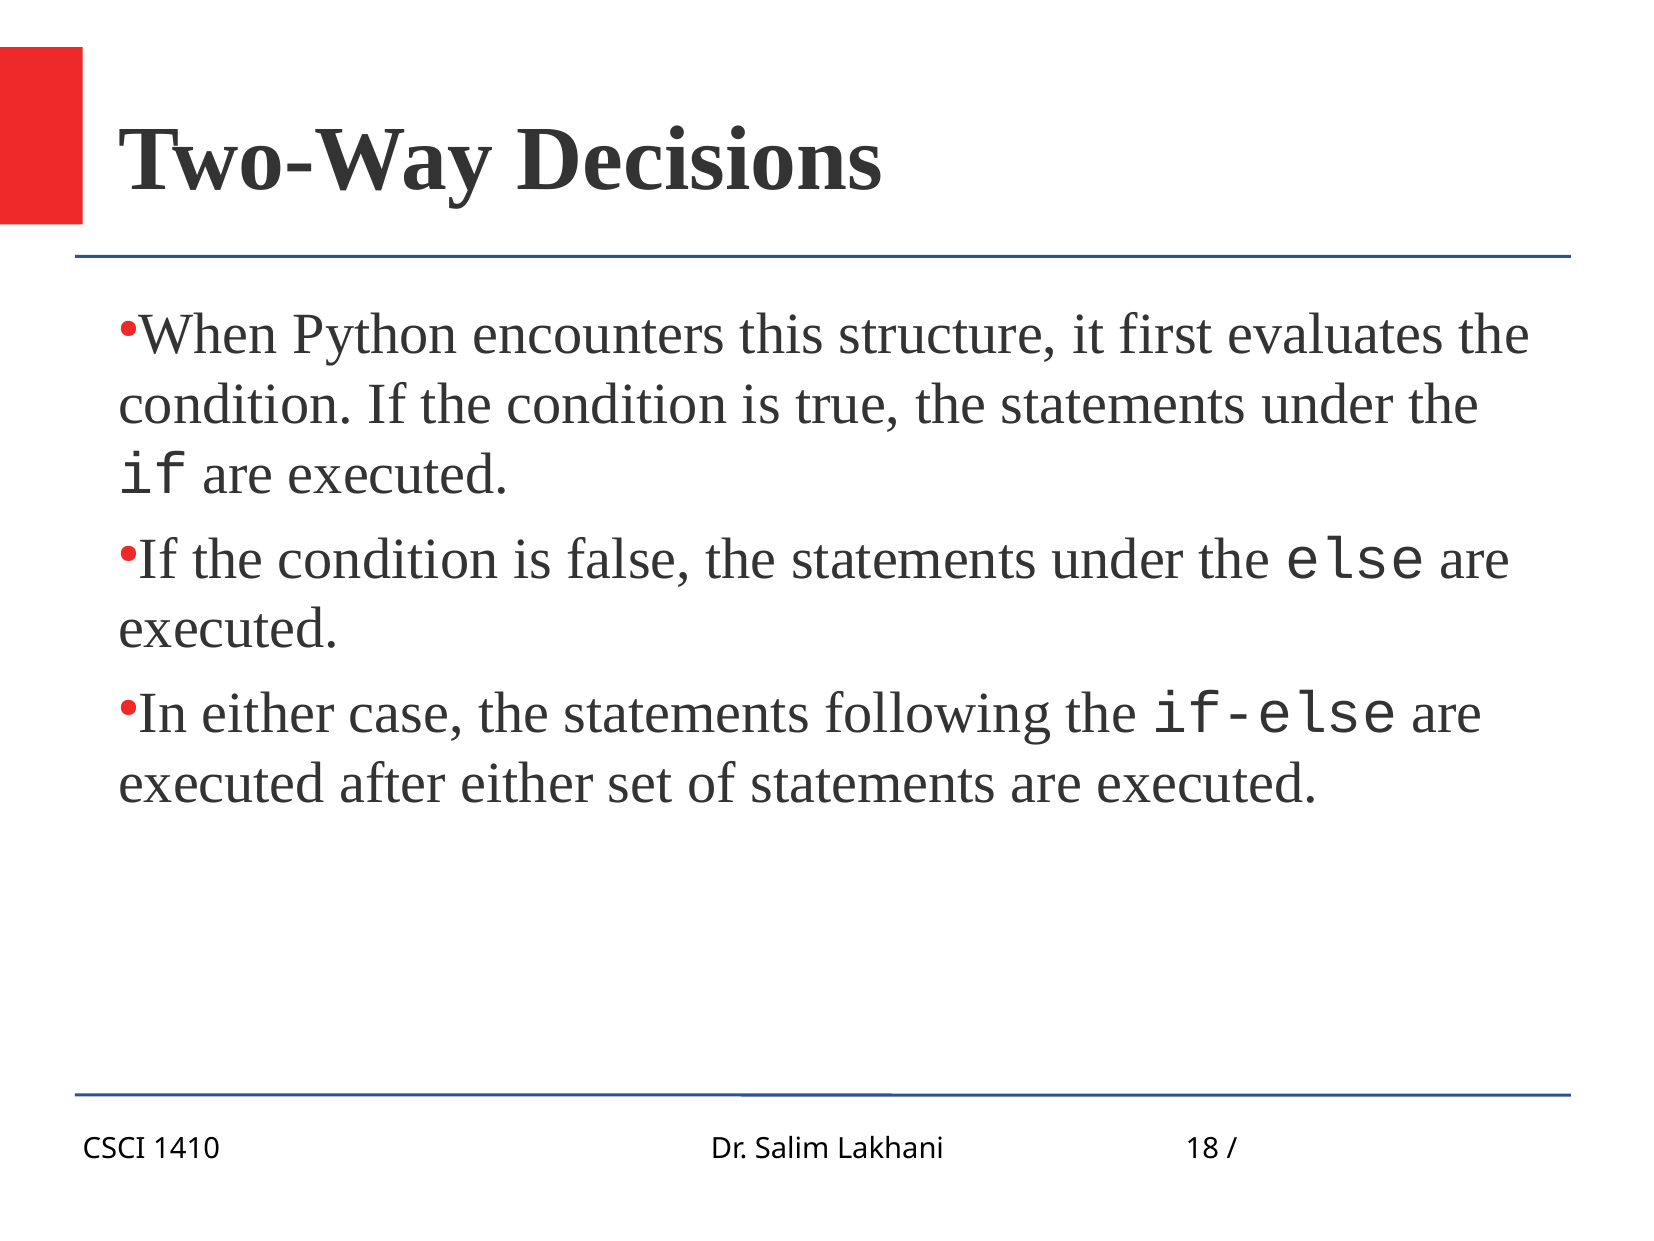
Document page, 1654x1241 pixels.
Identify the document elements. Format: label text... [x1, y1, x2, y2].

text_box / [1185, 1129, 1571, 1216]
text_box Dr. Salim Lakhani [565, 1129, 1090, 1216]
text_box CSCI 1410 [82, 1129, 468, 1216]
list When Python encounters this structure, it first evaluates the condition. If the condition is true, the statements under the if are executed. If the condition is false, the statements under the else are executed. In either case, the statements following the if-else are executed after either set of statements are executed. [118, 295, 1536, 1080]
title Two-Way Decisions [118, 49, 1571, 257]
